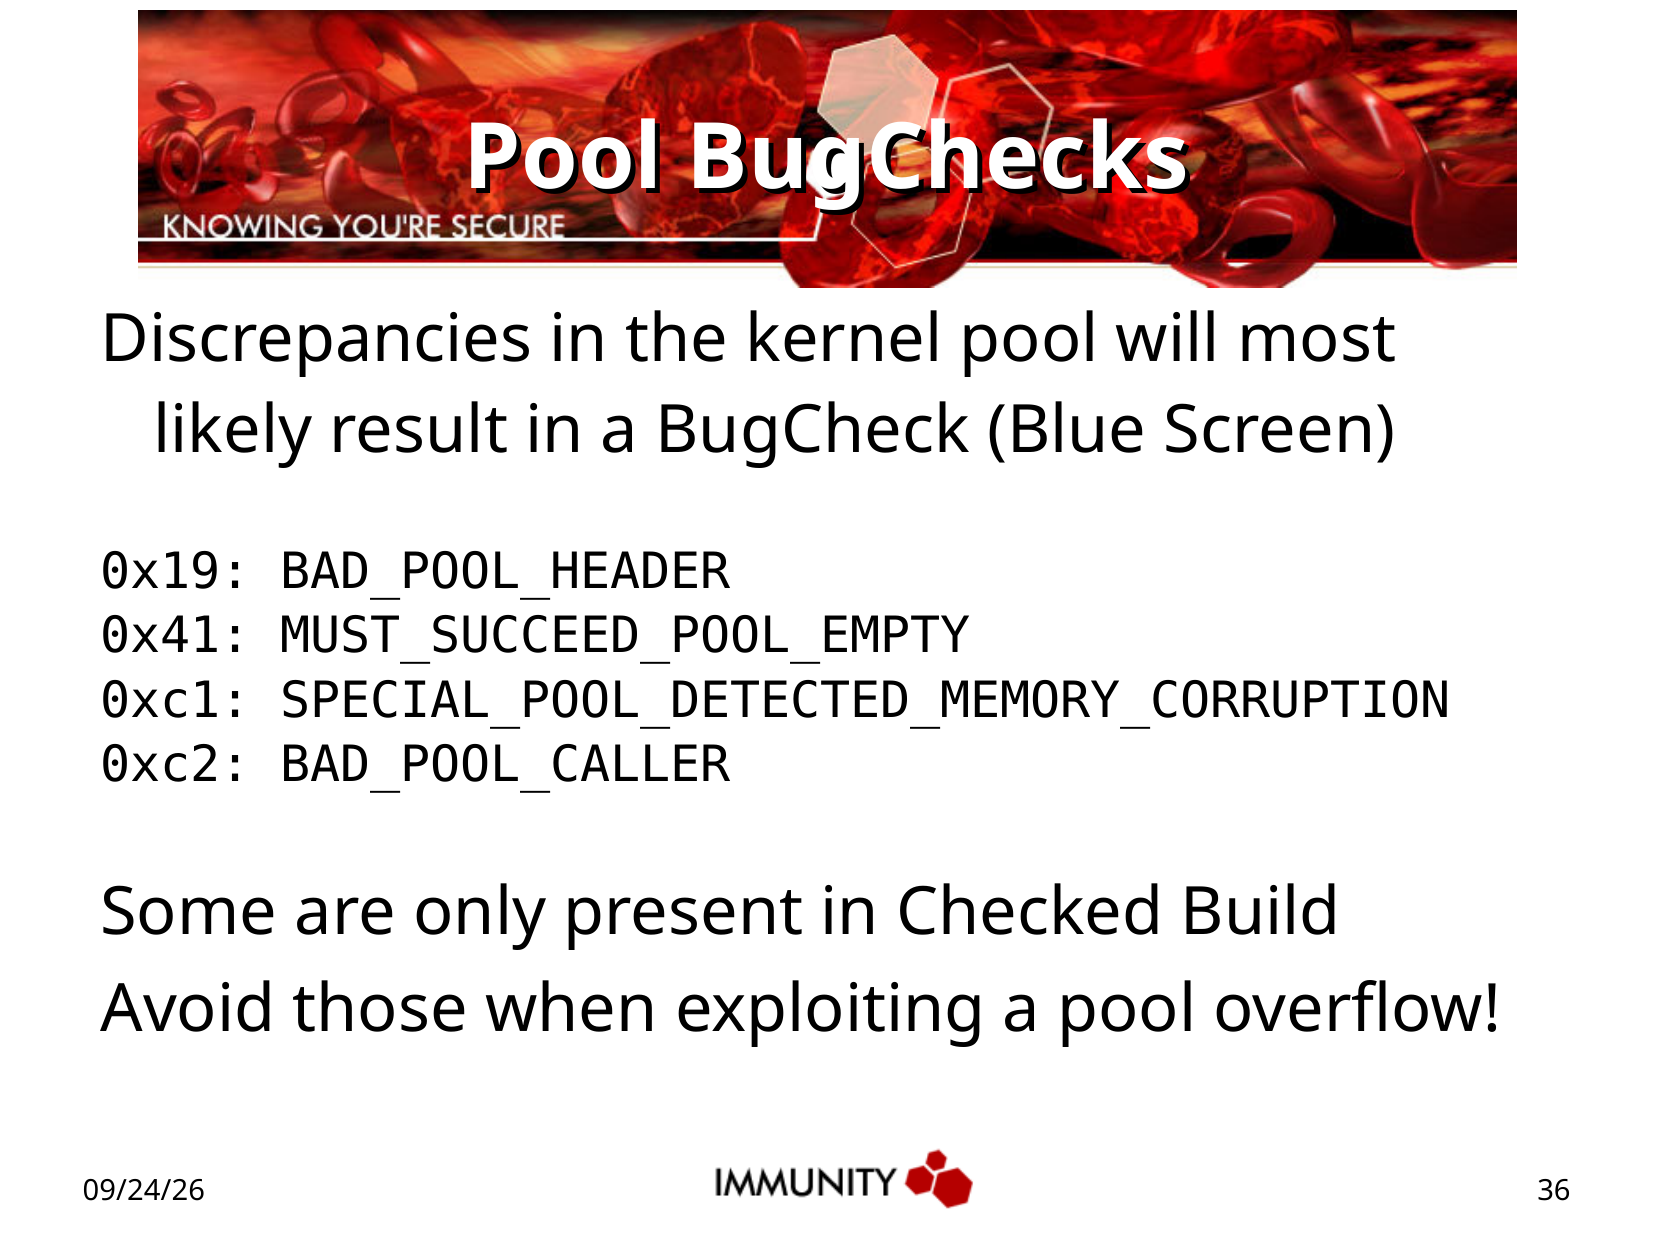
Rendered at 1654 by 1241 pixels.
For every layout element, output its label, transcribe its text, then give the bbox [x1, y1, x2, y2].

title Pool BugChecks [82, 56, 1571, 250]
picture [138, 10, 1517, 56]
list Discrepancies in the kernel pool will most likely result in a BugCheck (Blue Screen) 0x19: BAD_POOL_HEADER 0x41: MUST_SUCCEED_POOL_EMPTY 0xc1: SPECIAL_POOL_DETECTED_MEMORY_CORRUPTION 0xc2: BAD_POOL_CALLER Some are only present in Checked Build Avoid those when exploiting a pool overflow! [82, 290, 1571, 1094]
picture [694, 1130, 984, 1235]
picture [138, 250, 1517, 288]
